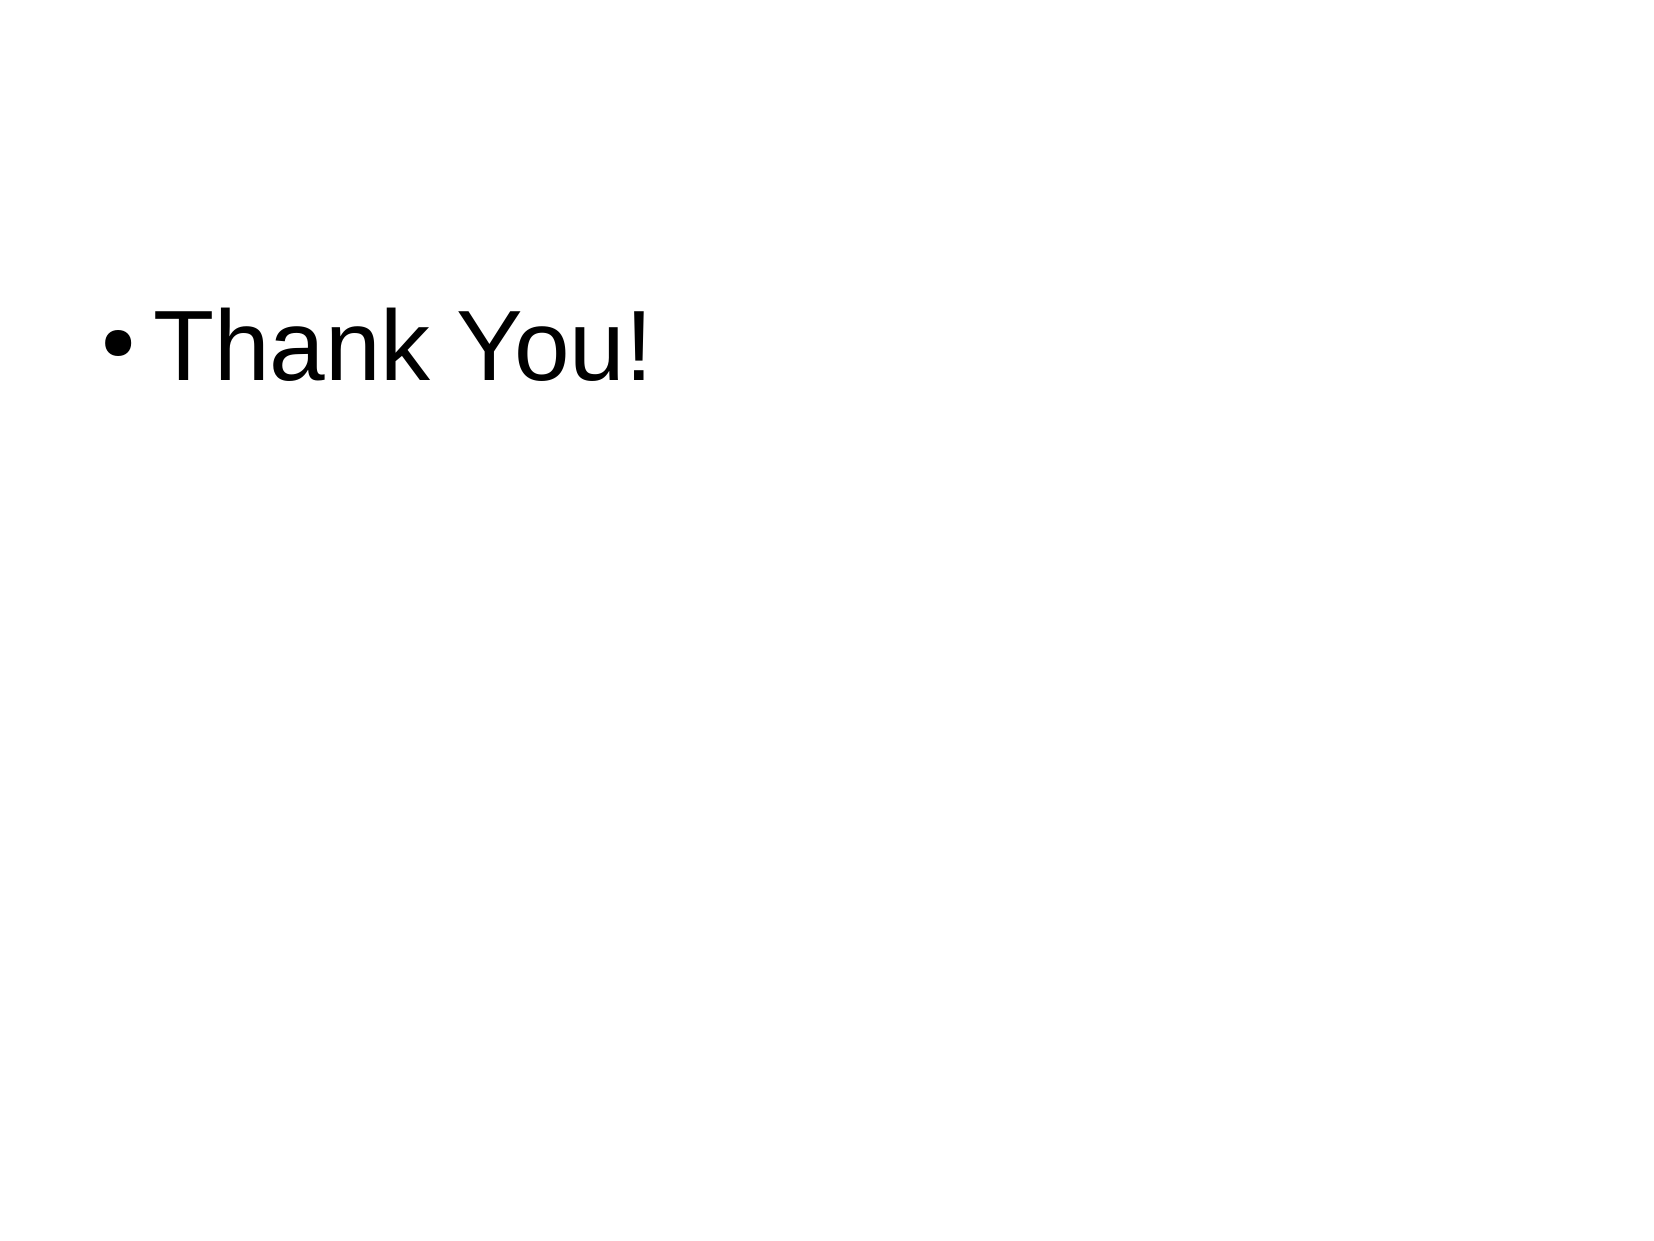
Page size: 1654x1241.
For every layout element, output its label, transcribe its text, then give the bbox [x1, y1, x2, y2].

list Thank You! [82, 290, 1571, 1010]
